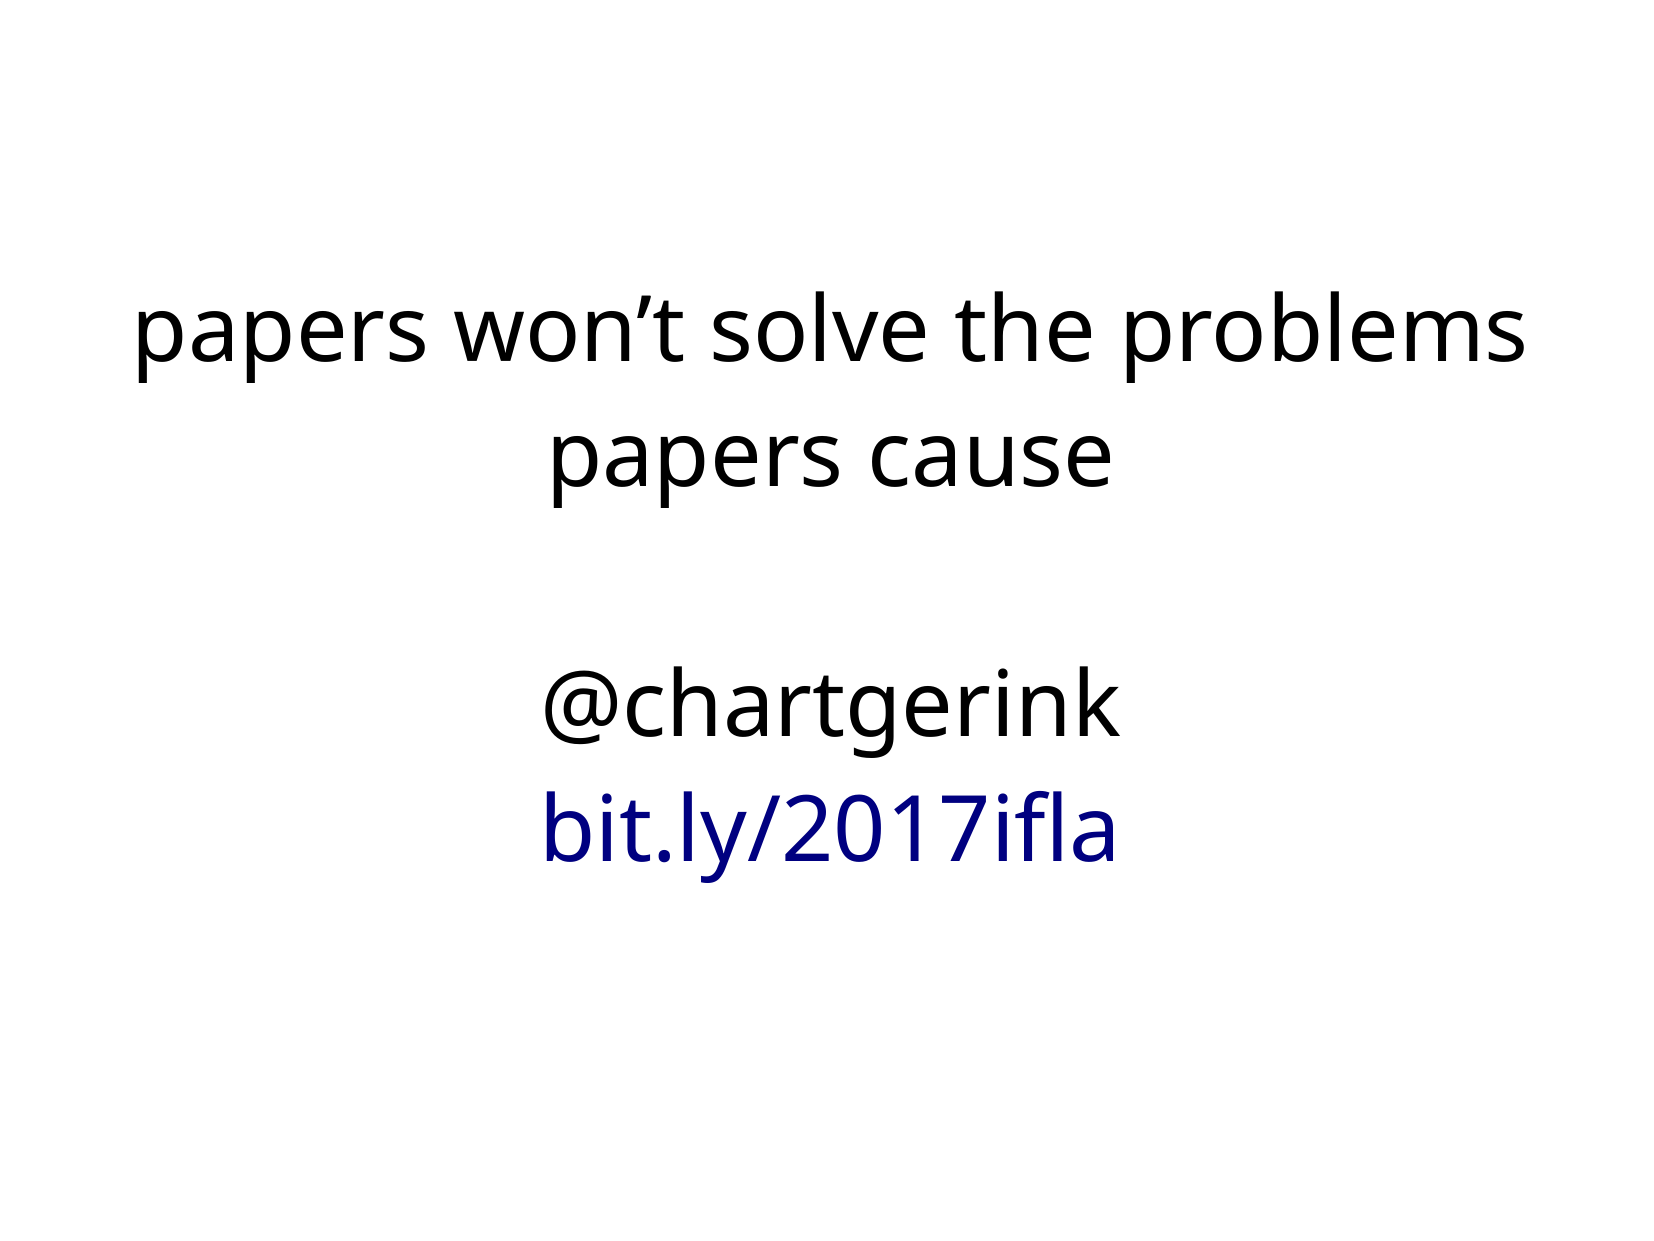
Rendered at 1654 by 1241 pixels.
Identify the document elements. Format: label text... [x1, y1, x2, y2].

title papers won’t solve the problems papers cause @chartgerink bit.ly/2017ifla [86, 190, 1576, 962]
